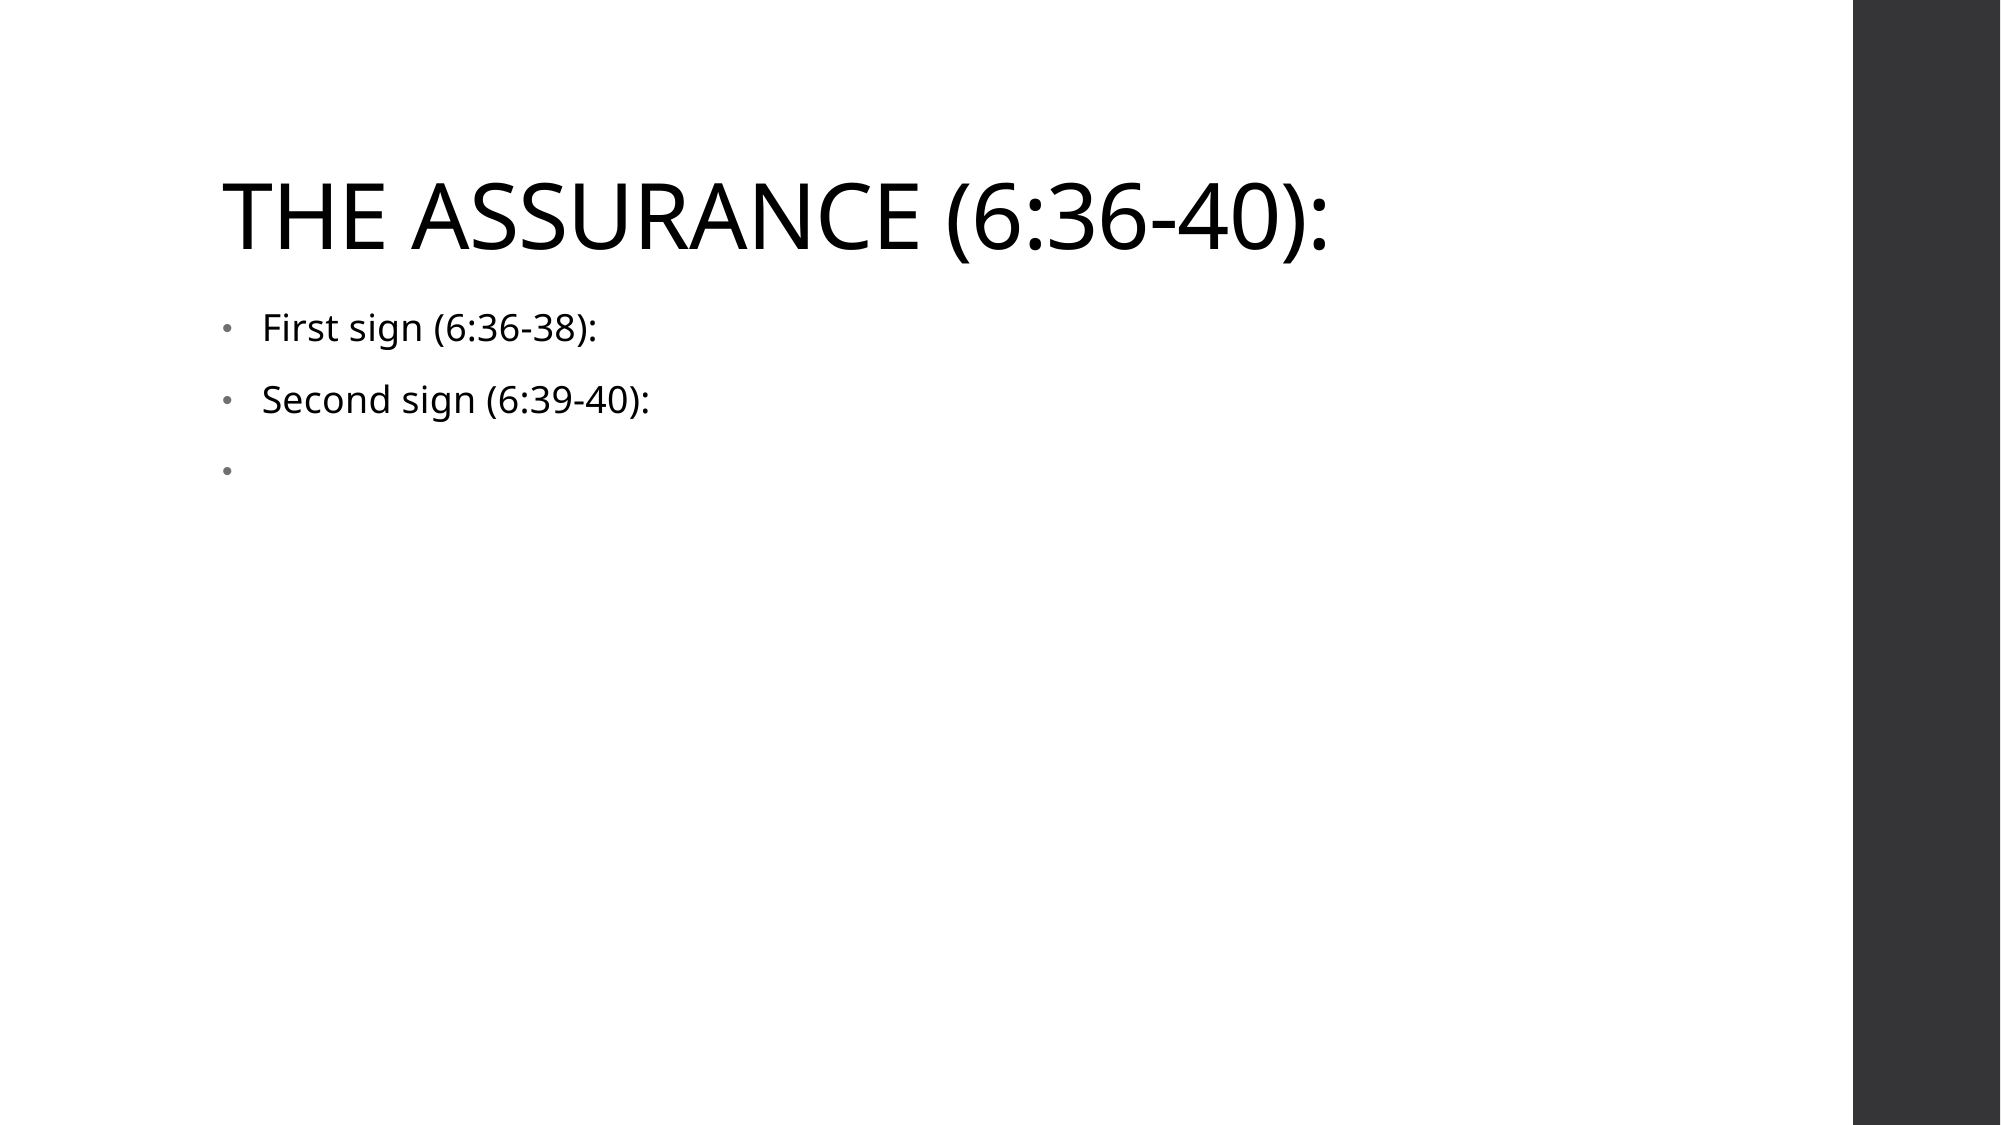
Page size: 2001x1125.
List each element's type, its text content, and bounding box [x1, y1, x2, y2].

title THE ASSURANCE (6:36-40): [206, 60, 1797, 278]
list First sign (6:36-38): Second sign (6:39-40): [206, 299, 1617, 1014]
